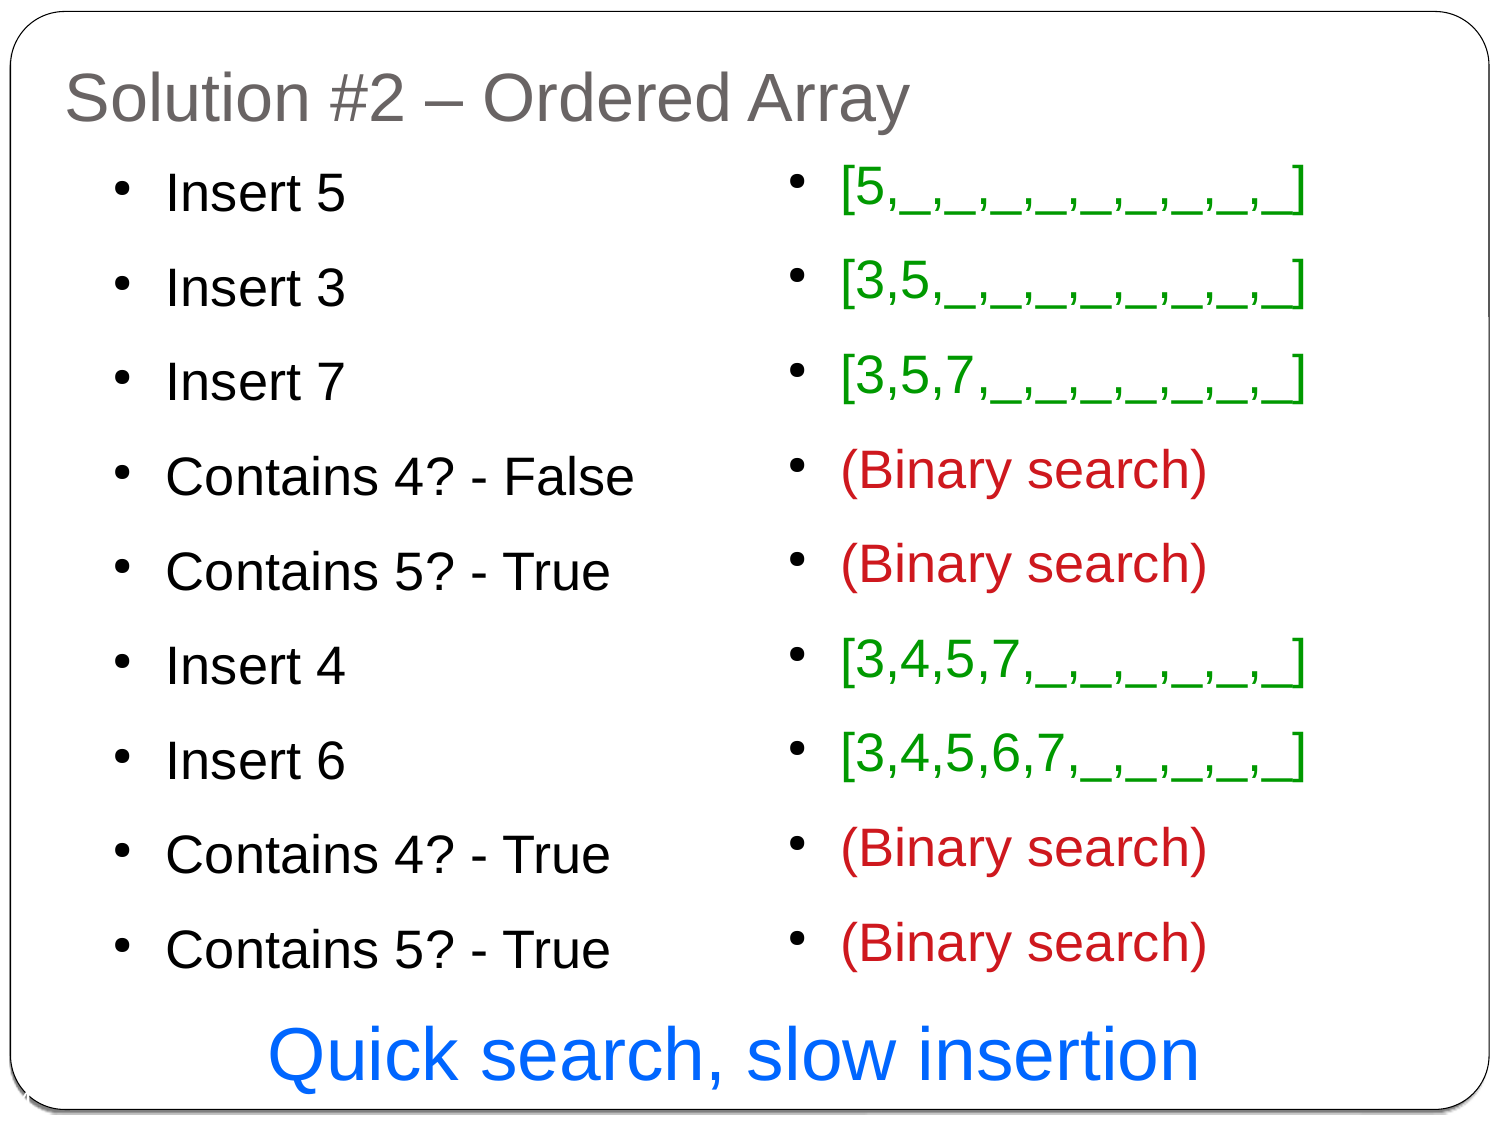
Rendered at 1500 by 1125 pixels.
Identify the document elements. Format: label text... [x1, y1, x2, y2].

slide_number <number> [0, 1074, 50, 1125]
list [5,_,_,_,_,_,_,_,_,_] [3,5,_,_,_,_,_,_,_,_] [3,5,7,_,_,_,_,_,_,_] (Binary search) (Binary search) [3,4,5,7,_,_,_,_,_,_] [3,4,5,6,7,_,_,_,_,_] (Binary search) (Binary search) [755, 142, 1336, 1081]
text_box Quick search, slow insertion [195, 1005, 1276, 1104]
title Solution #2 – Ordered Array [50, 45, 1450, 150]
list Insert 5 Insert 3 Insert 7 Contains 4? - False Contains 5? - True Insert 4 Insert 6 Contains 4? - True Contains 5? - True [80, 149, 661, 1088]
